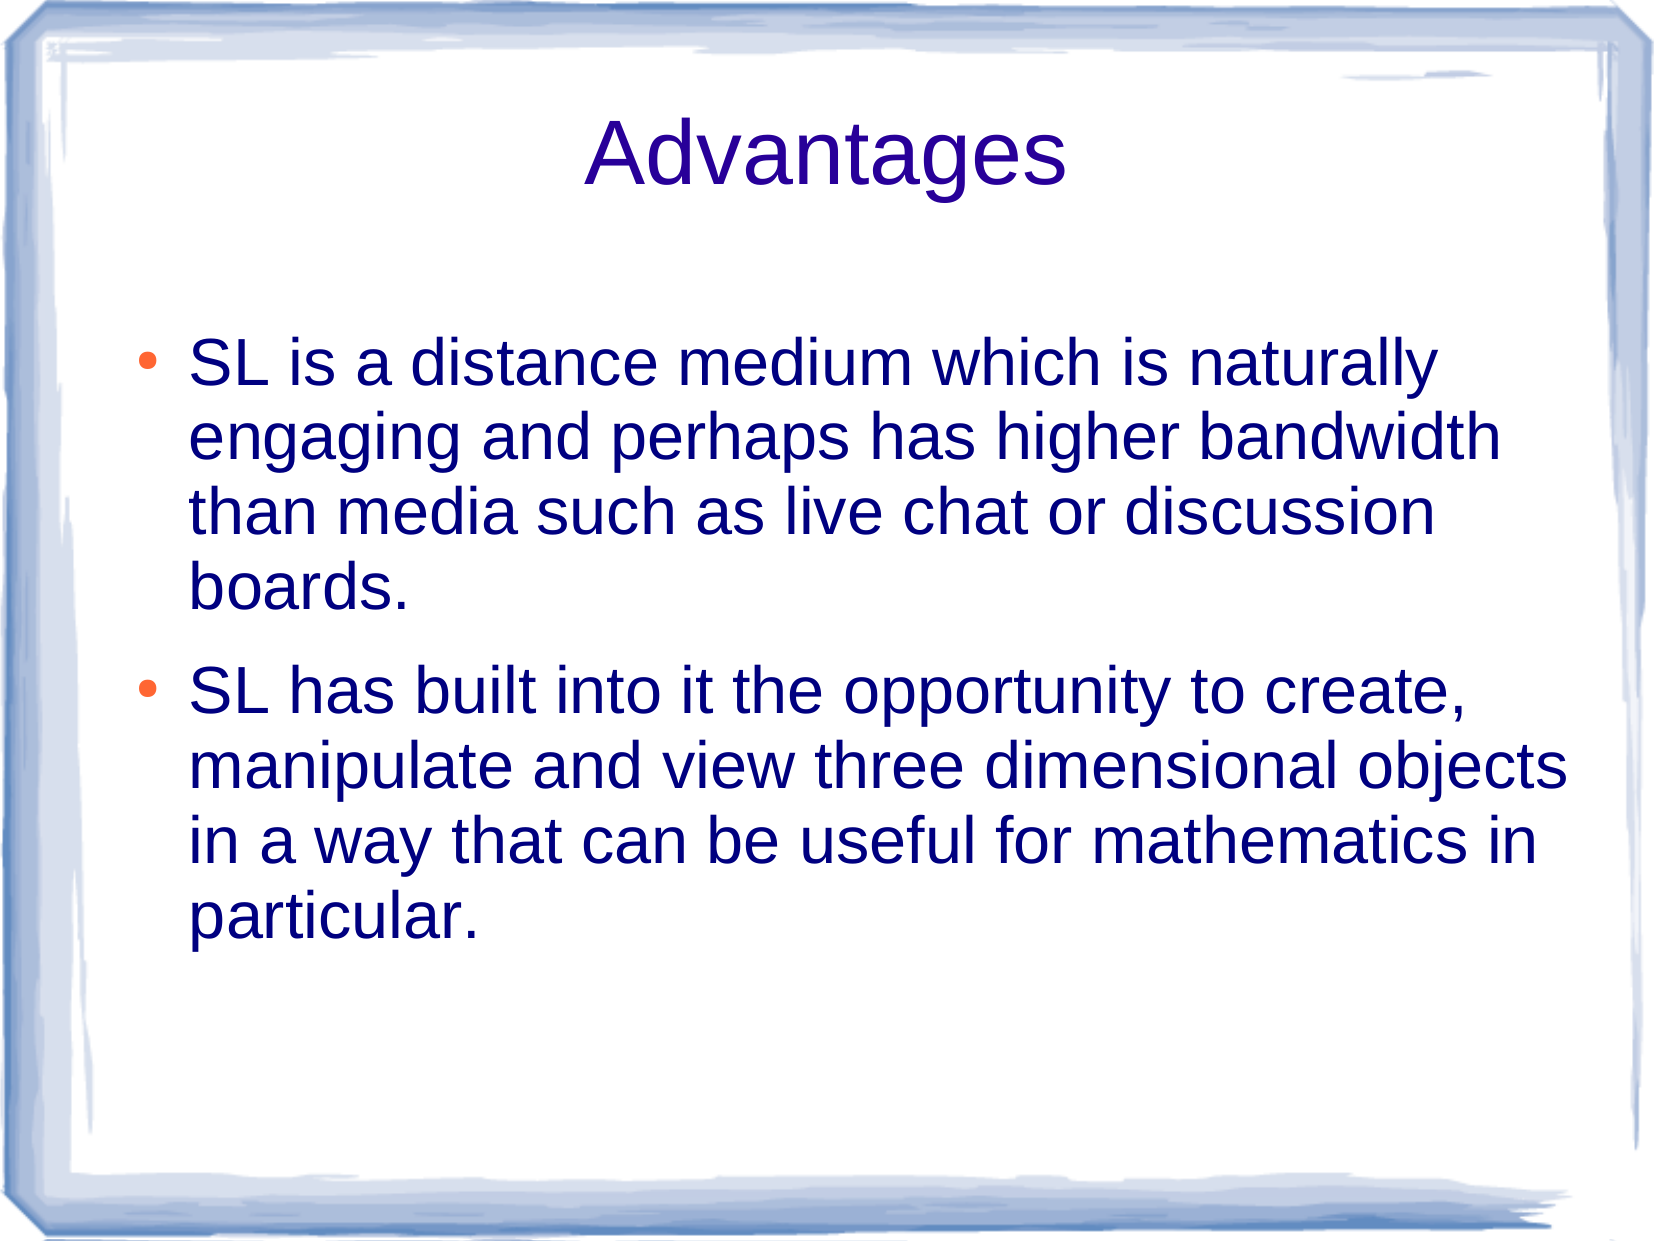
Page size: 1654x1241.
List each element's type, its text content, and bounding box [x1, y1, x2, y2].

list SL is a distance medium which is naturally engaging and perhaps has higher bandwidth than media such as live chat or discussion boards. SL has built into it the opportunity to create, manipulate and view three dimensional objects in a way that can be useful for mathematics in particular. [118, 324, 1571, 1004]
title Advantages [82, 49, 1571, 257]
picture [0, 0, 1654, 1241]
